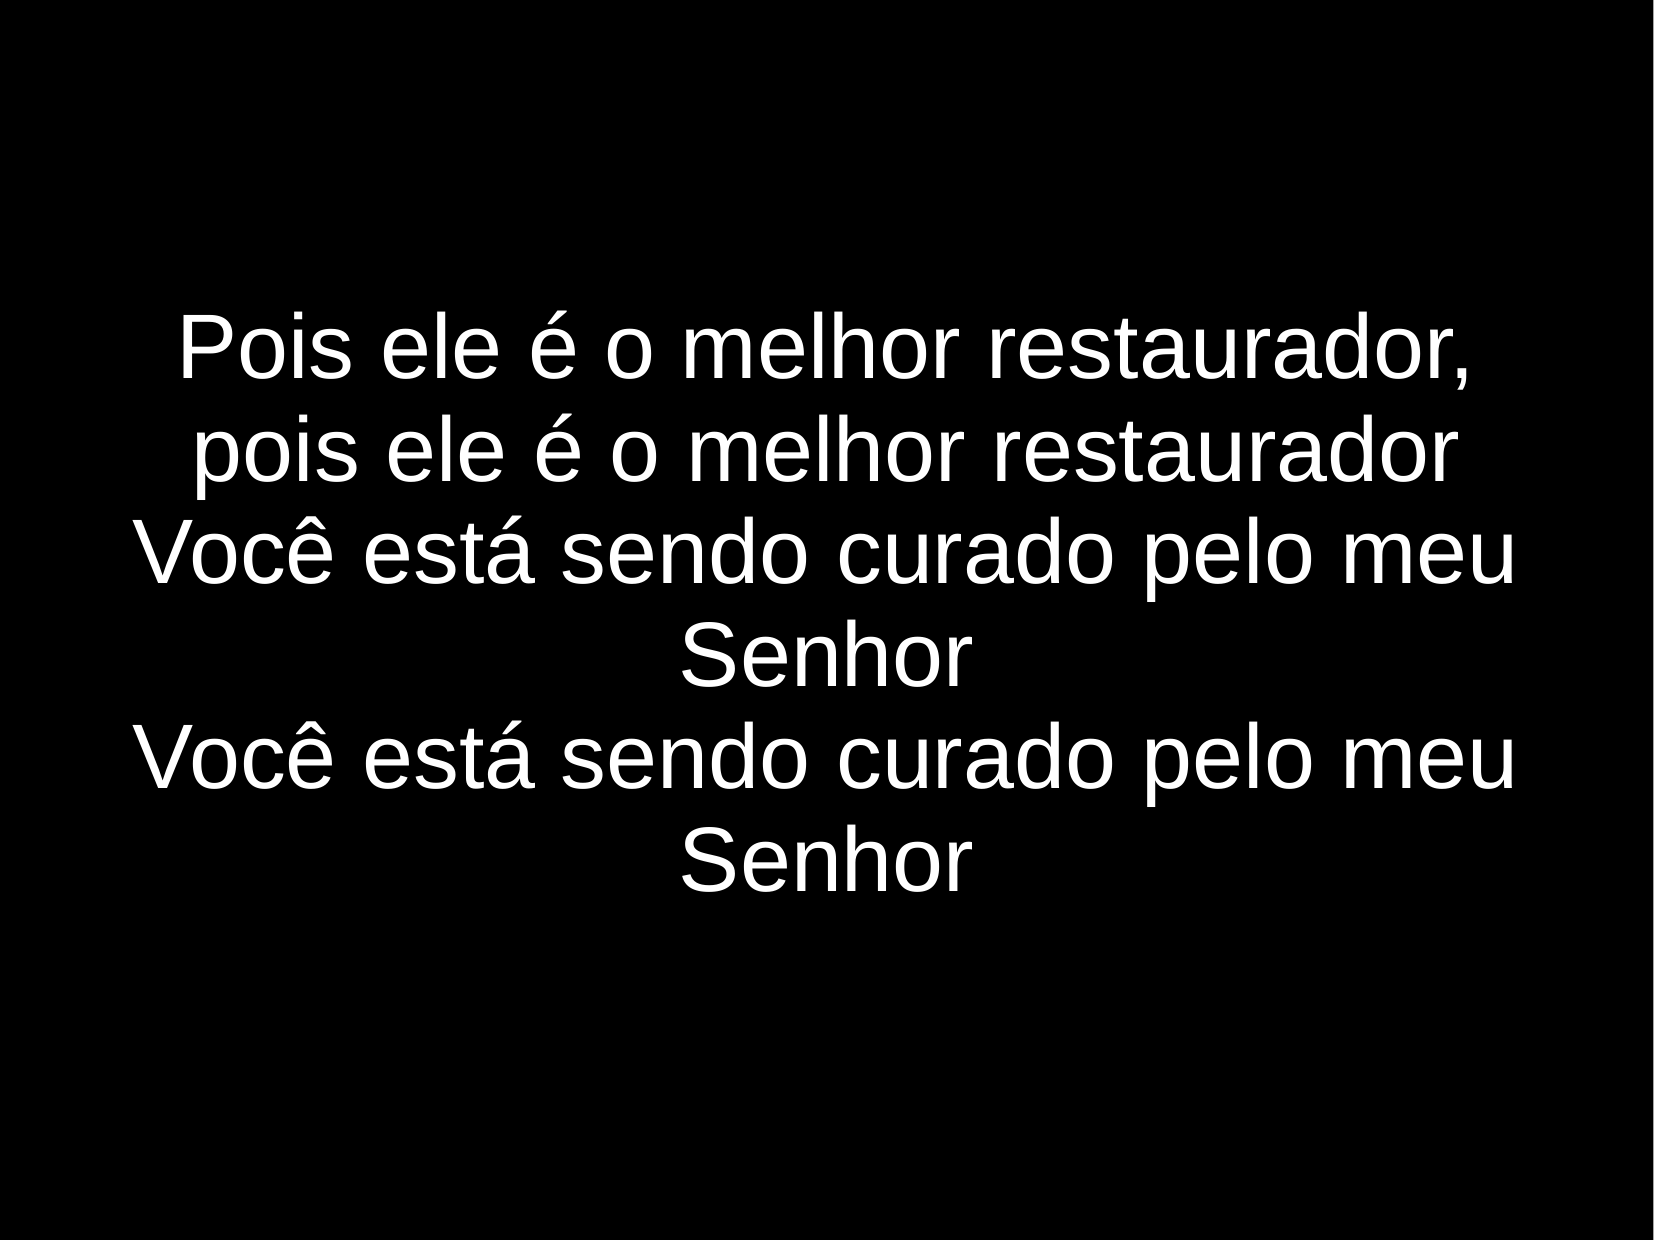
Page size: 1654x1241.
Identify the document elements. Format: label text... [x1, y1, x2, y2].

subtitle Pois ele é o melhor restaurador, pois ele é o melhor restaurador Você está sendo curado pelo meu Senhor Você está sendo curado pelo meu Senhor [82, 49, 1571, 1158]
